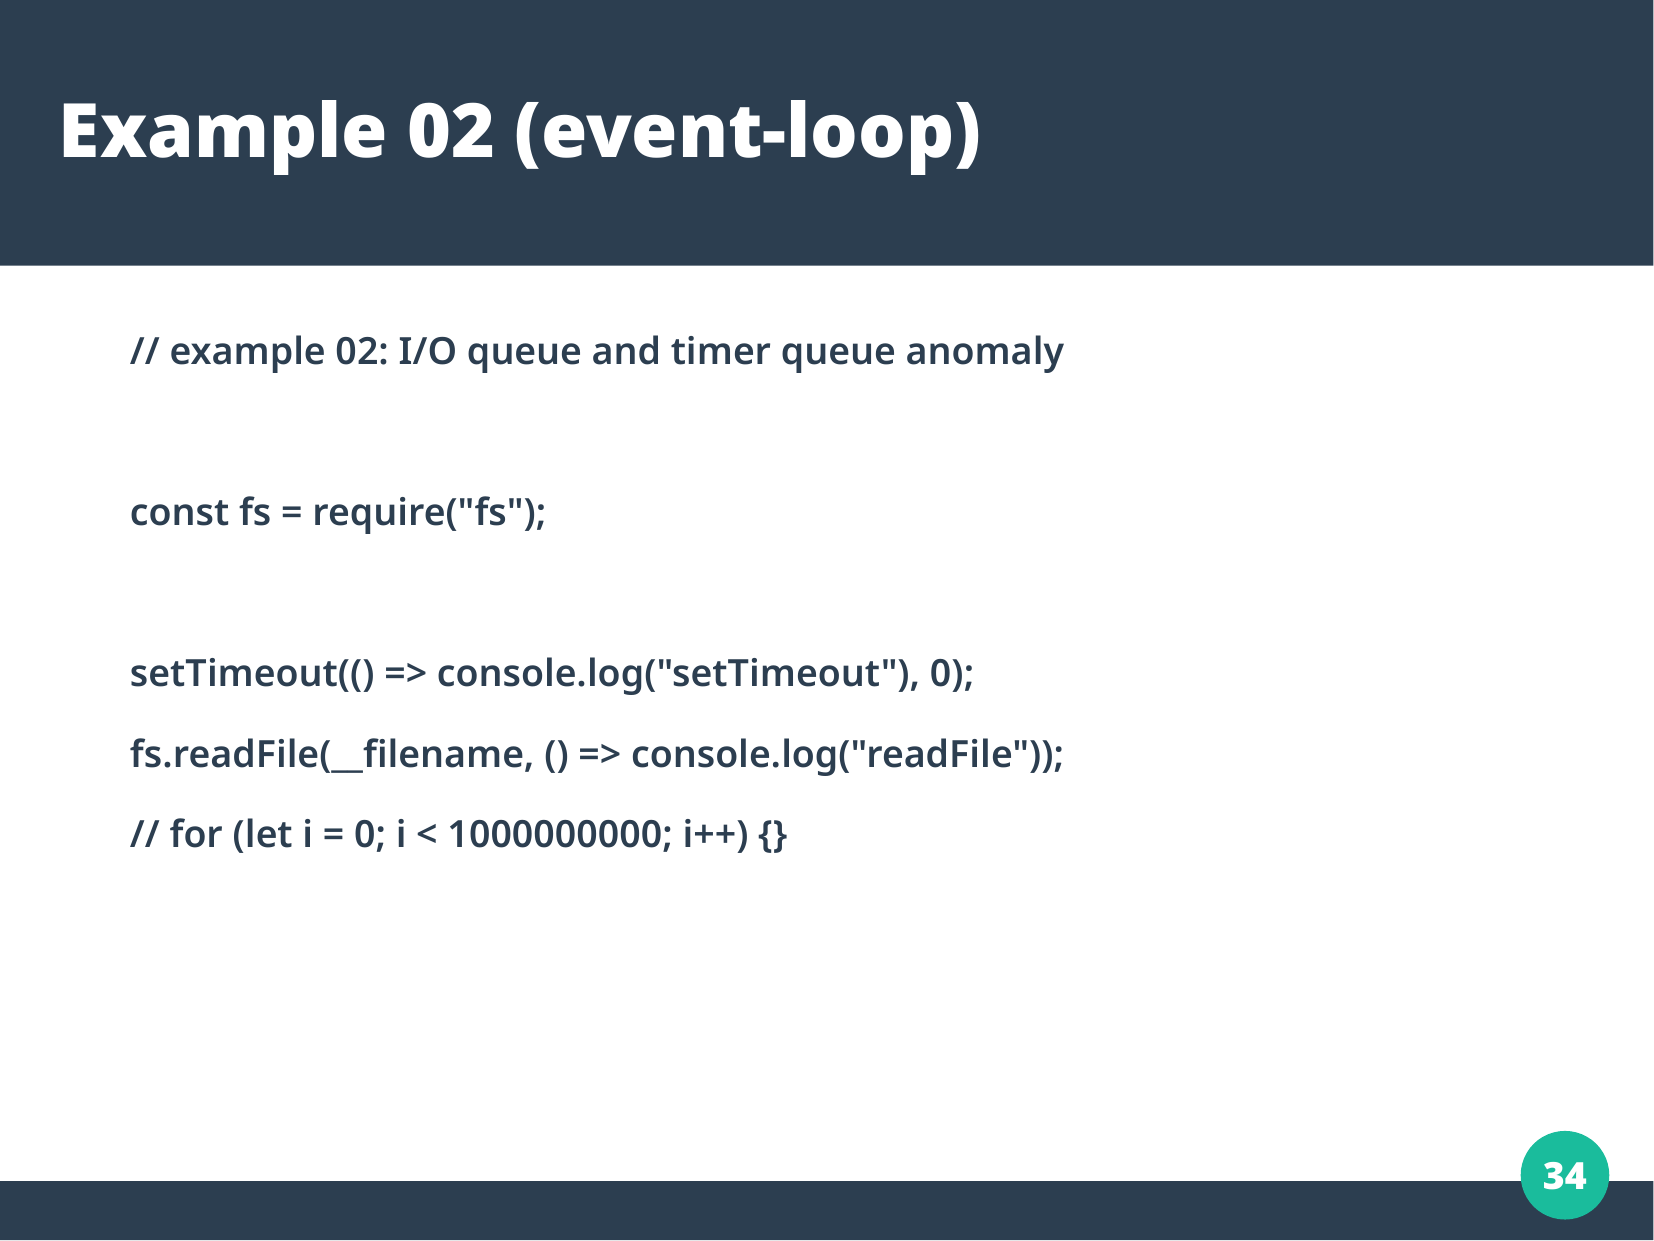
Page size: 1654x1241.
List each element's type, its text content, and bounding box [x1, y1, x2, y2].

title Example 02 (event-loop) [59, 49, 1595, 207]
list // example 02: I/O queue and timer queue anomaly const fs = require("fs"); setTimeout(() => console.log("setTimeout"), 0); fs.readFile(__filename, () => console.log("readFile")); // for (let i = 0; i < 1000000000; i++) {} [59, 324, 1595, 1152]
